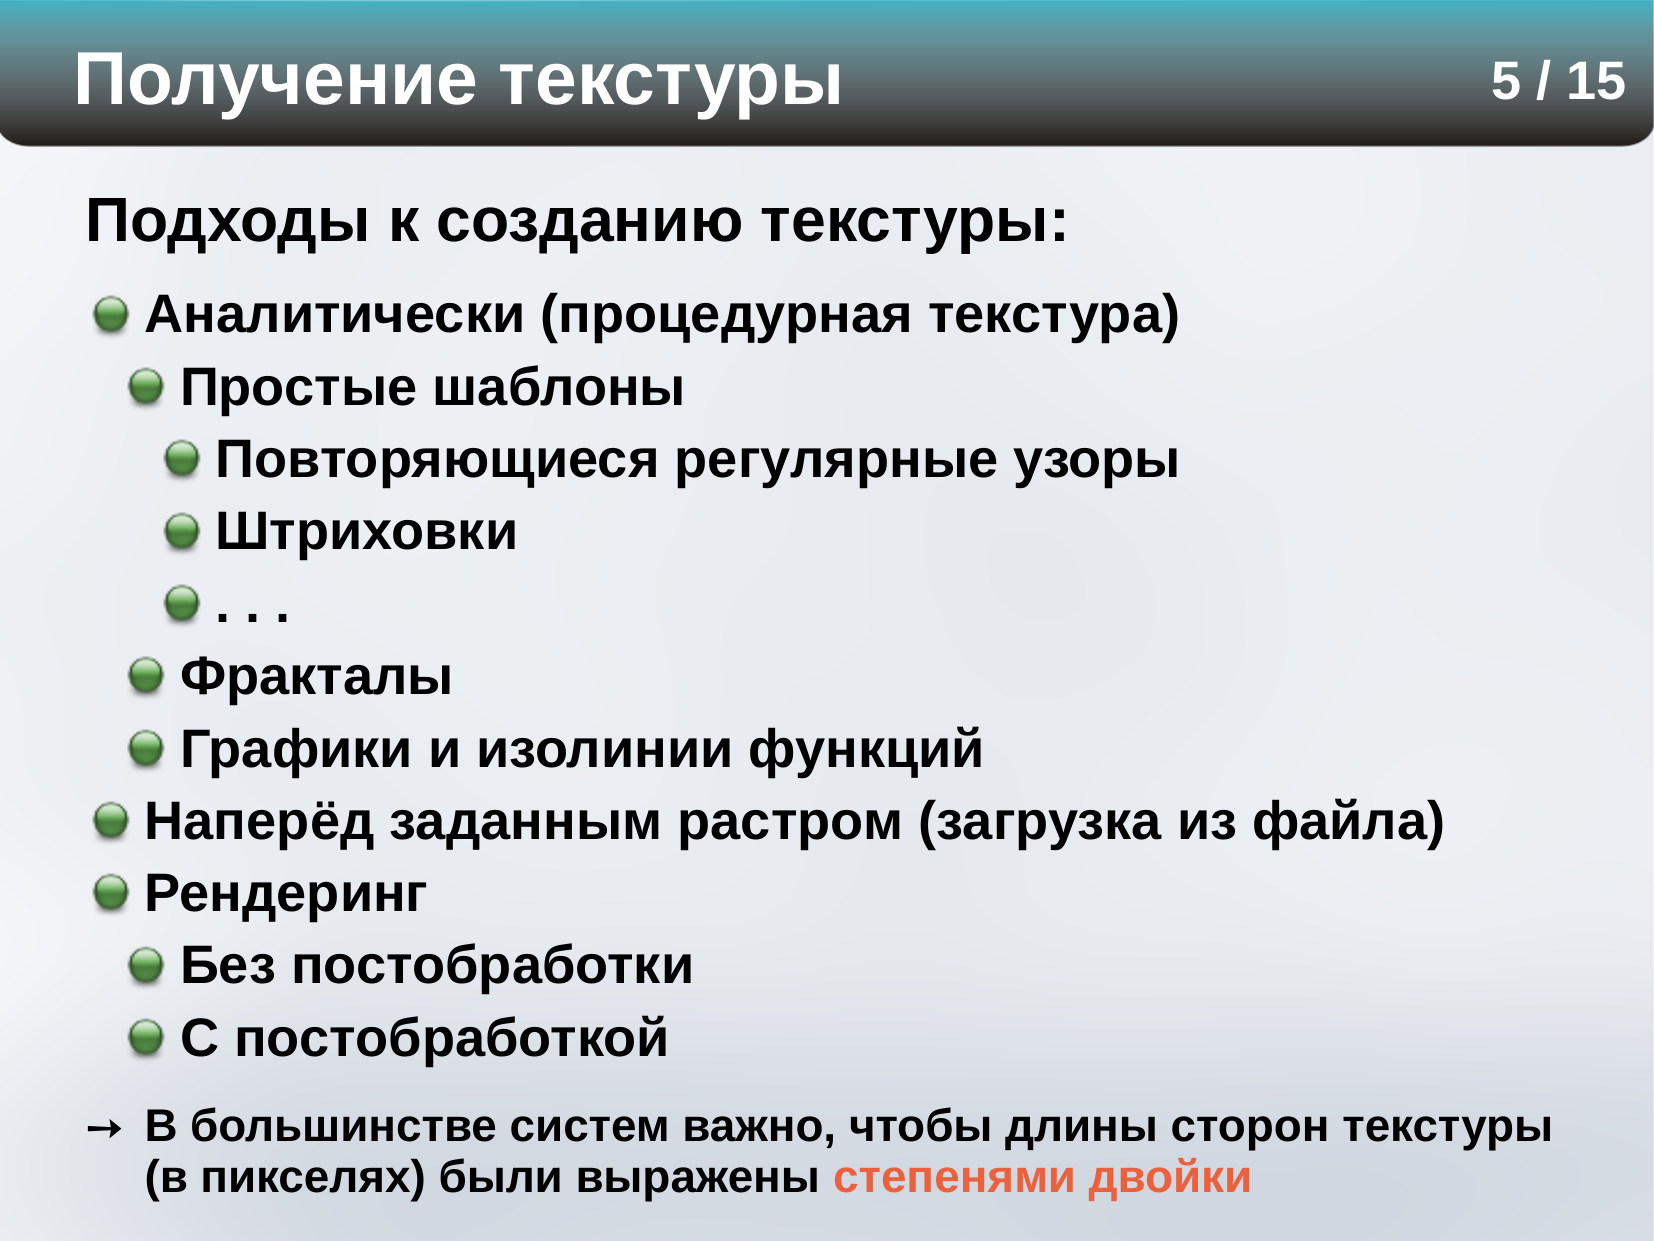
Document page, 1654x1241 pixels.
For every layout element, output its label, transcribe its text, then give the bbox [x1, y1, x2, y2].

text_box Получение текстуры [59, 29, 916, 129]
text_box В большинстве систем важно, чтобы длины сторон текстуры (в пикселях) были выражены степенями двойки [70, 1092, 1595, 1223]
text_box <номер> / 15 [1476, 42, 1654, 179]
picture [0, 0, 1654, 1241]
text_box Подходы к созданию текстуры: Аналитически (процедурная текстура) Простые шаблоны Повторяющиеся регулярные узоры Штриховки . . . Фракталы Графики и изолинии функций Наперёд заданным растром (загрузка из файла) Рендеринг Без постобработки С постобработкой [70, 177, 1506, 1076]
